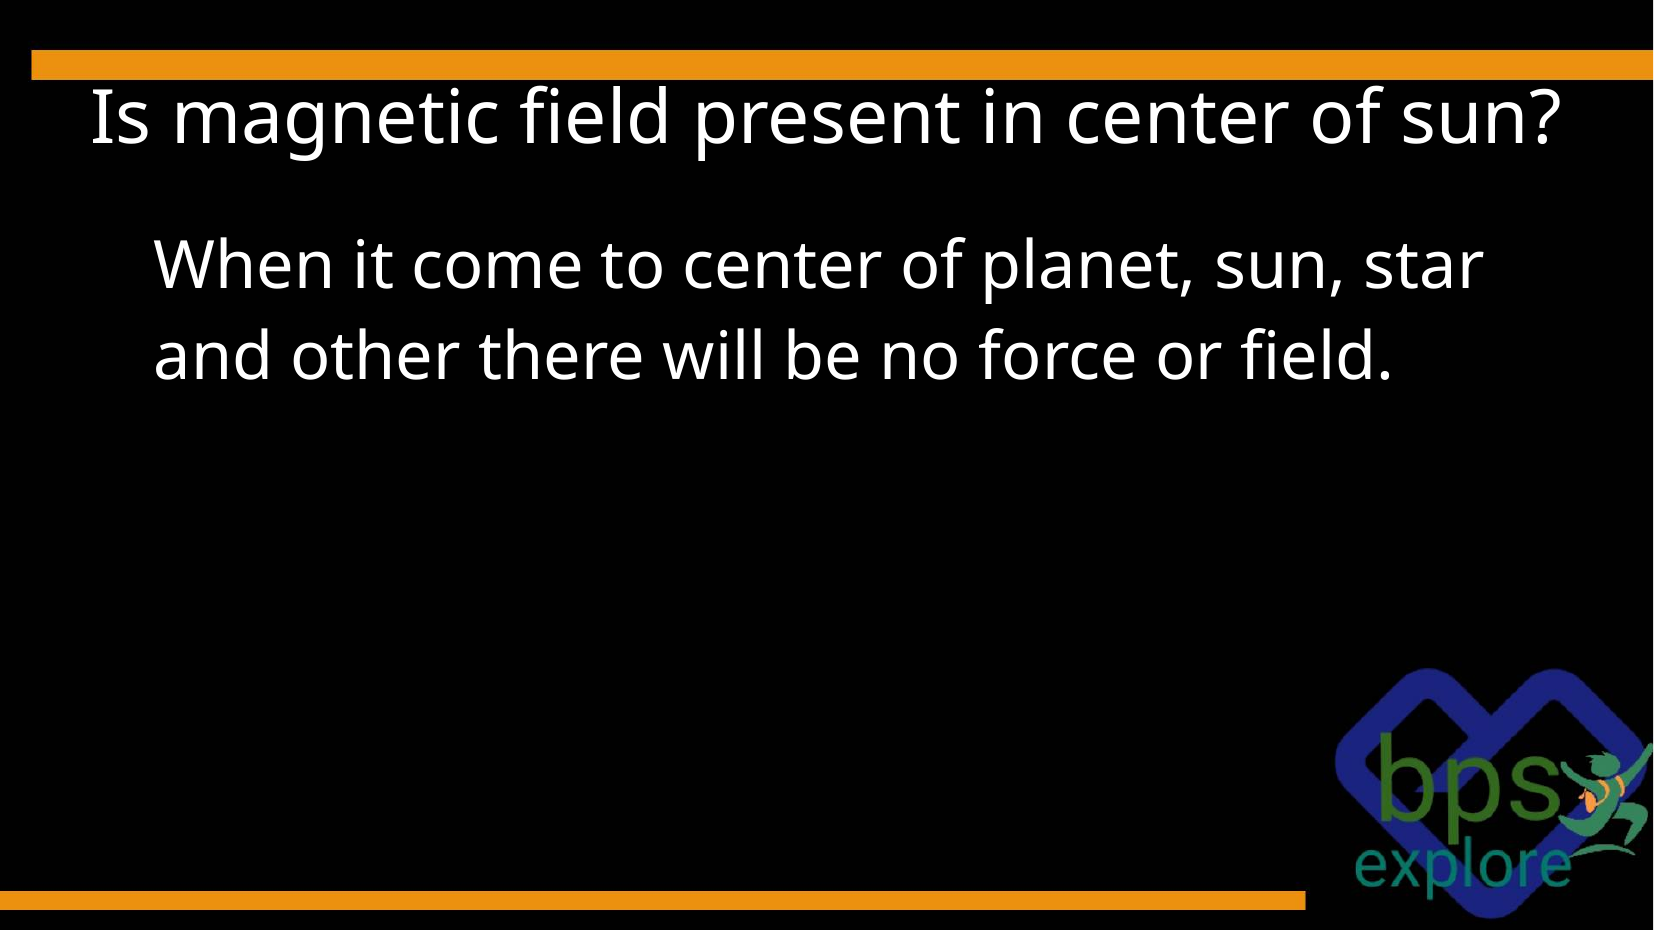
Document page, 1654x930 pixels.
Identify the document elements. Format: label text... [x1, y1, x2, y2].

title Is magnetic field present in center of sun? [82, 37, 1571, 193]
list When it come to center of planet, sun, star and other there will be no force or field. [82, 217, 1571, 757]
picture [0, 0, 1654, 930]
